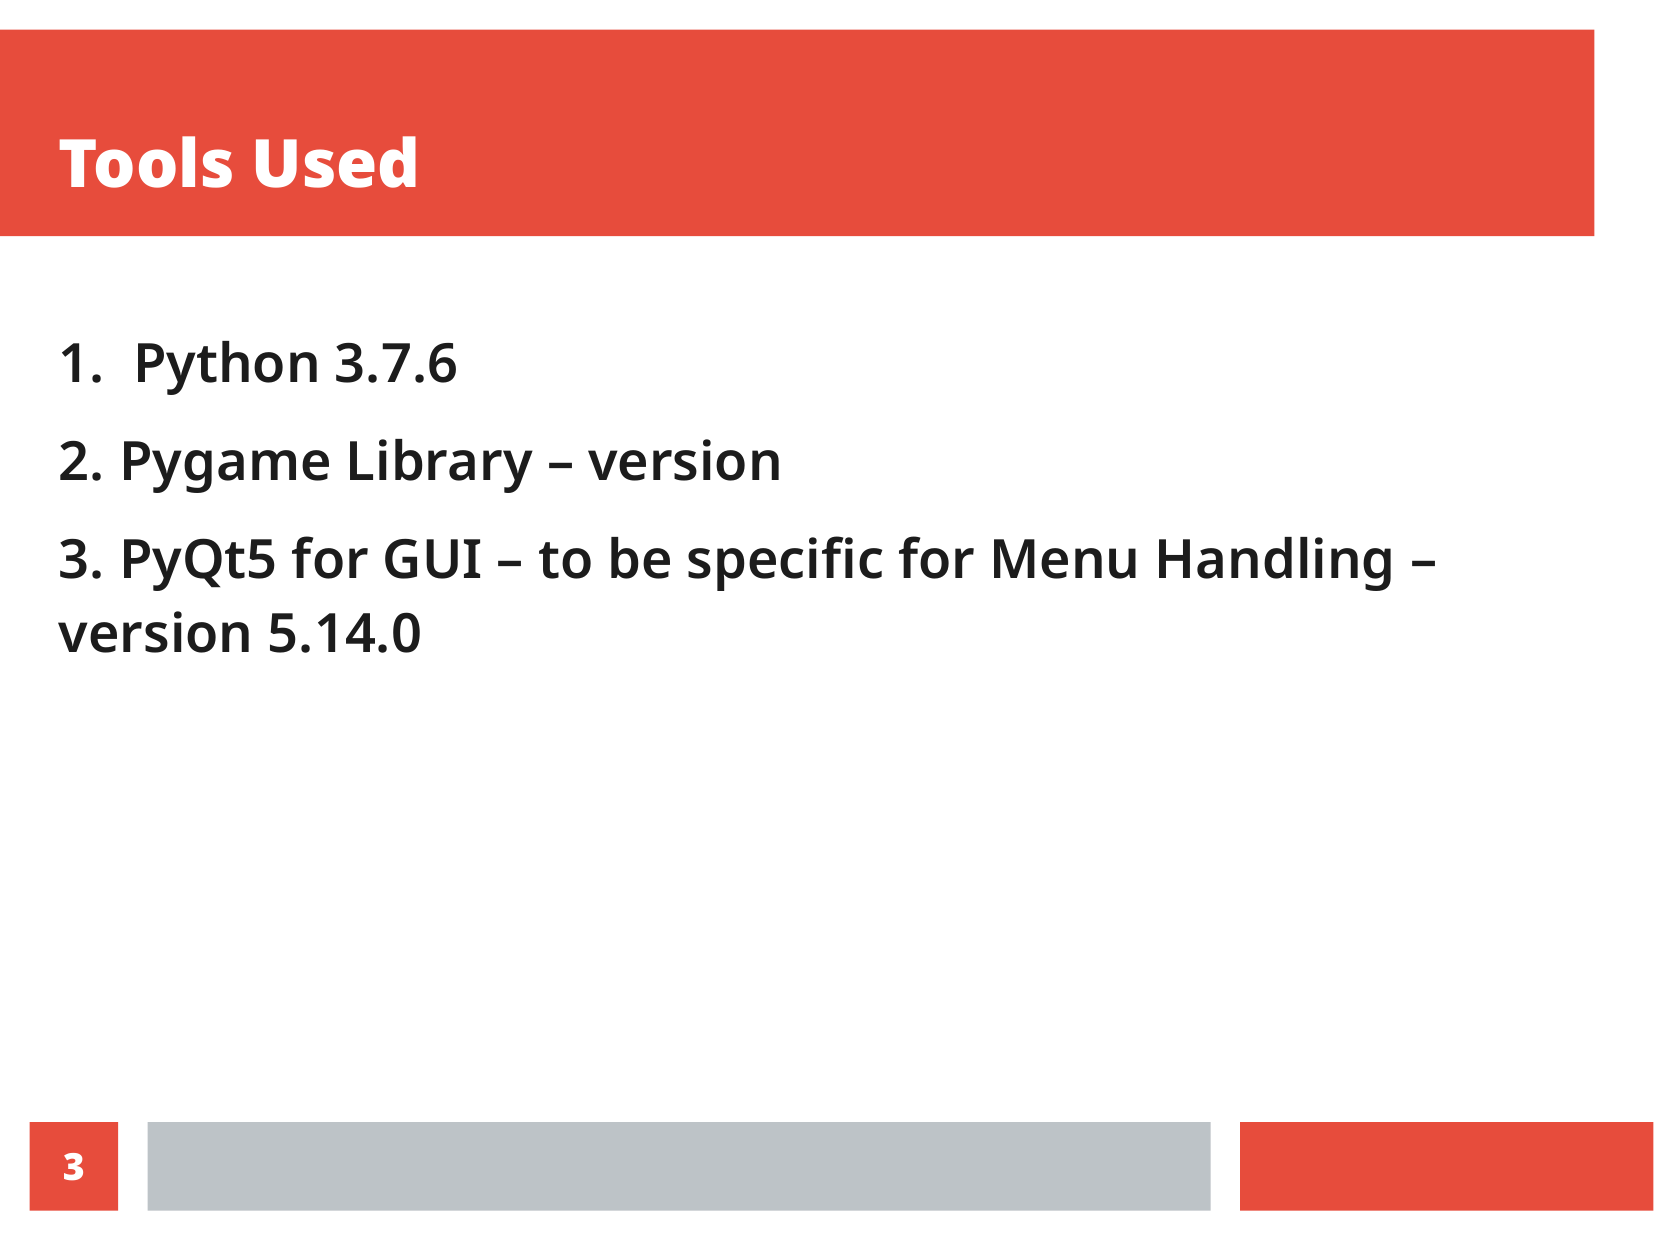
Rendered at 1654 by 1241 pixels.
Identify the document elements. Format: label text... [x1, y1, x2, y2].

list 1. Python 3.7.6 2. Pygame Library – version 3. PyQt5 for GUI – to be specific for Menu Handling – version 5.14.0 [59, 324, 1565, 1093]
title Tools Used [59, 59, 1595, 207]
